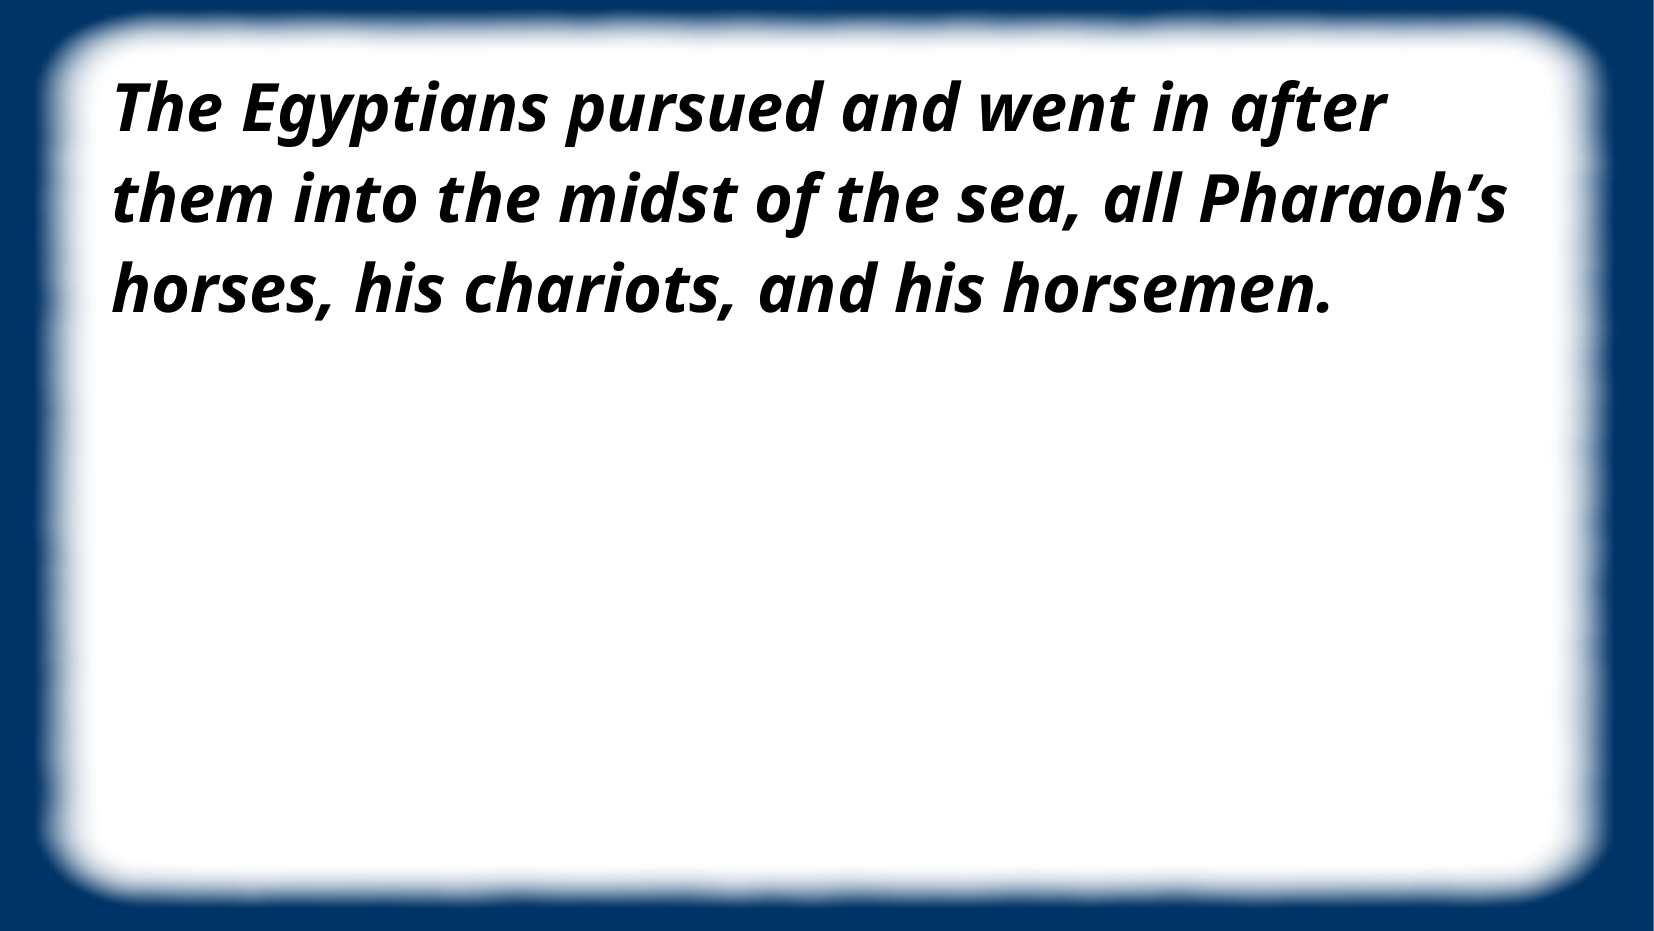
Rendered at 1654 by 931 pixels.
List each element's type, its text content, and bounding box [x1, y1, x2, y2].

picture [0, 0, 1654, 931]
text_box The Egyptians pursued and went in after them into the midst of the sea, all Pharaoh’s horses, his chariots, and his horsemen. [96, 52, 1561, 361]
